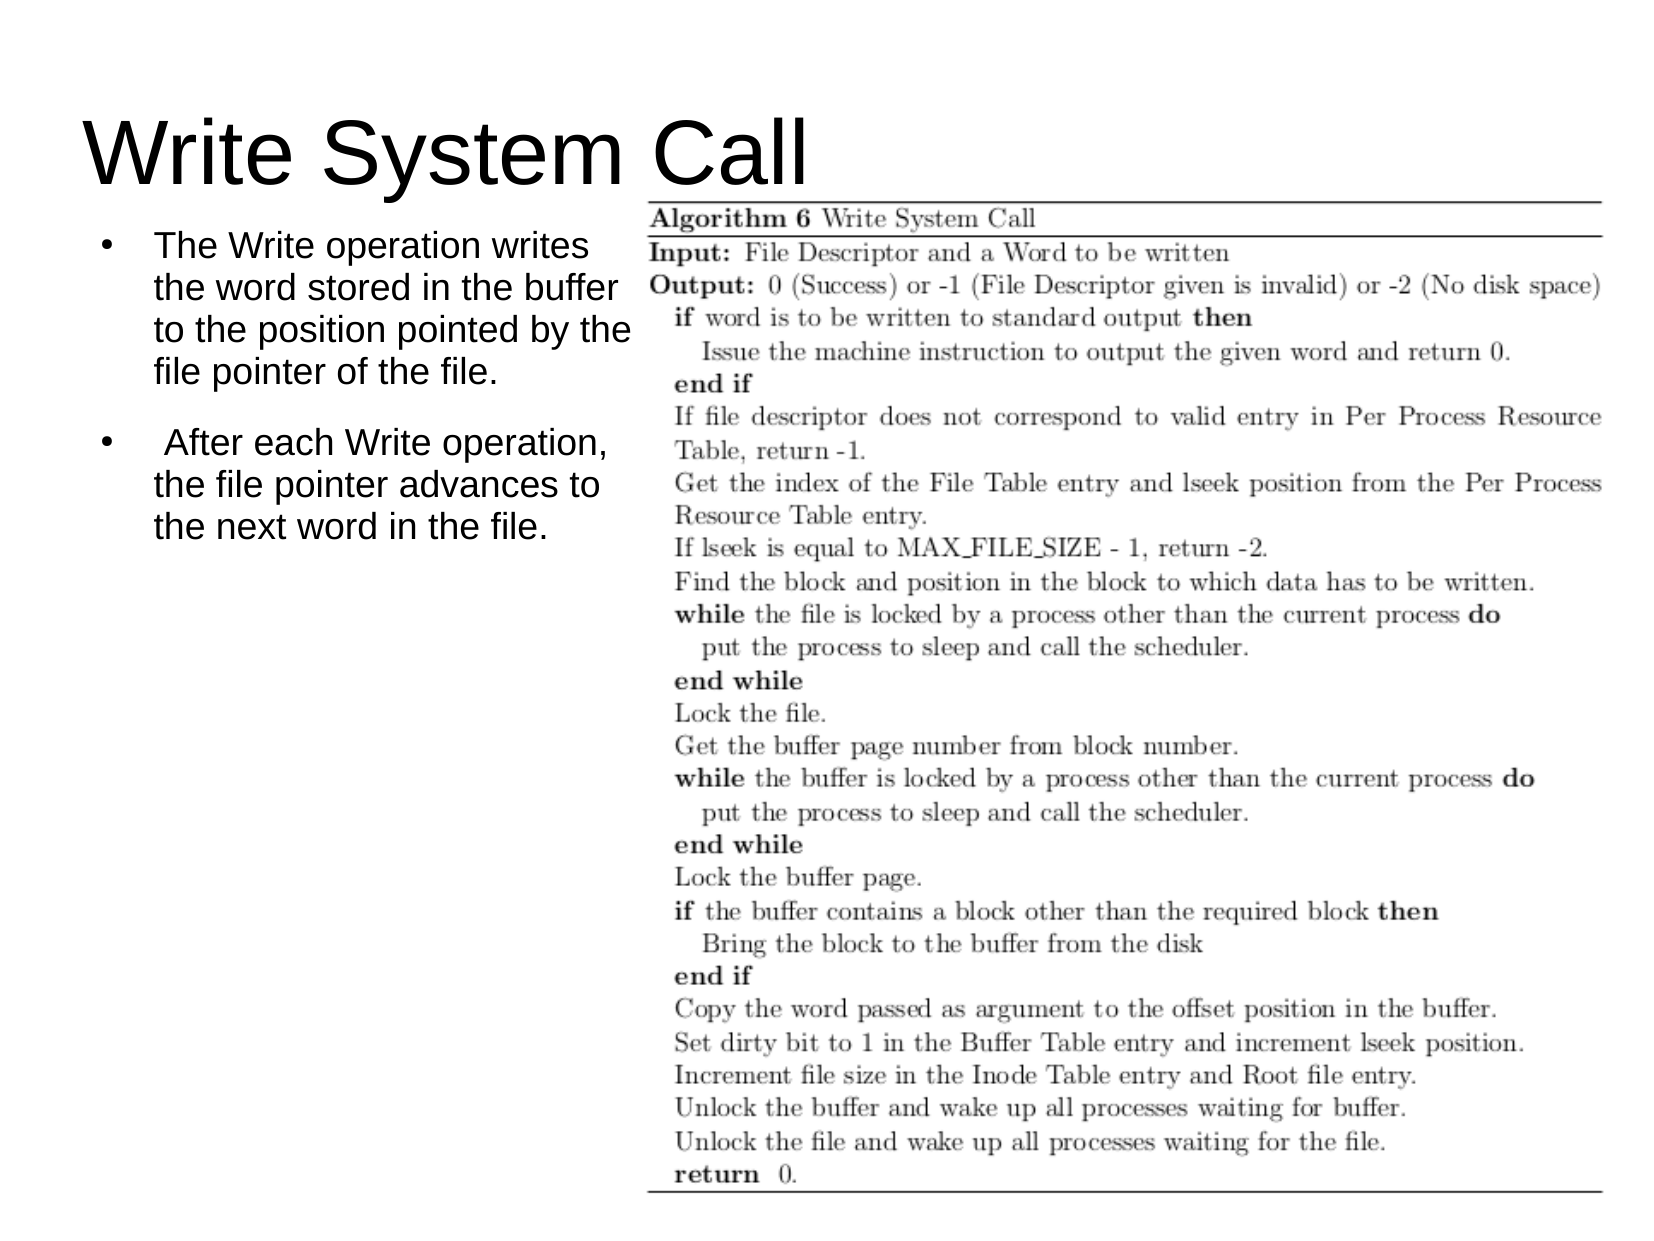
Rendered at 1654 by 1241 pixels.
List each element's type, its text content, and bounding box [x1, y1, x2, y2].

picture [637, 188, 1619, 1217]
list The Write operation writes the word stored in the buffer to the position pointed by the file pointer of the file. After each Write operation, the file pointer advances to the next word in the file. [82, 224, 637, 1111]
title Write System Call [82, 49, 1571, 224]
